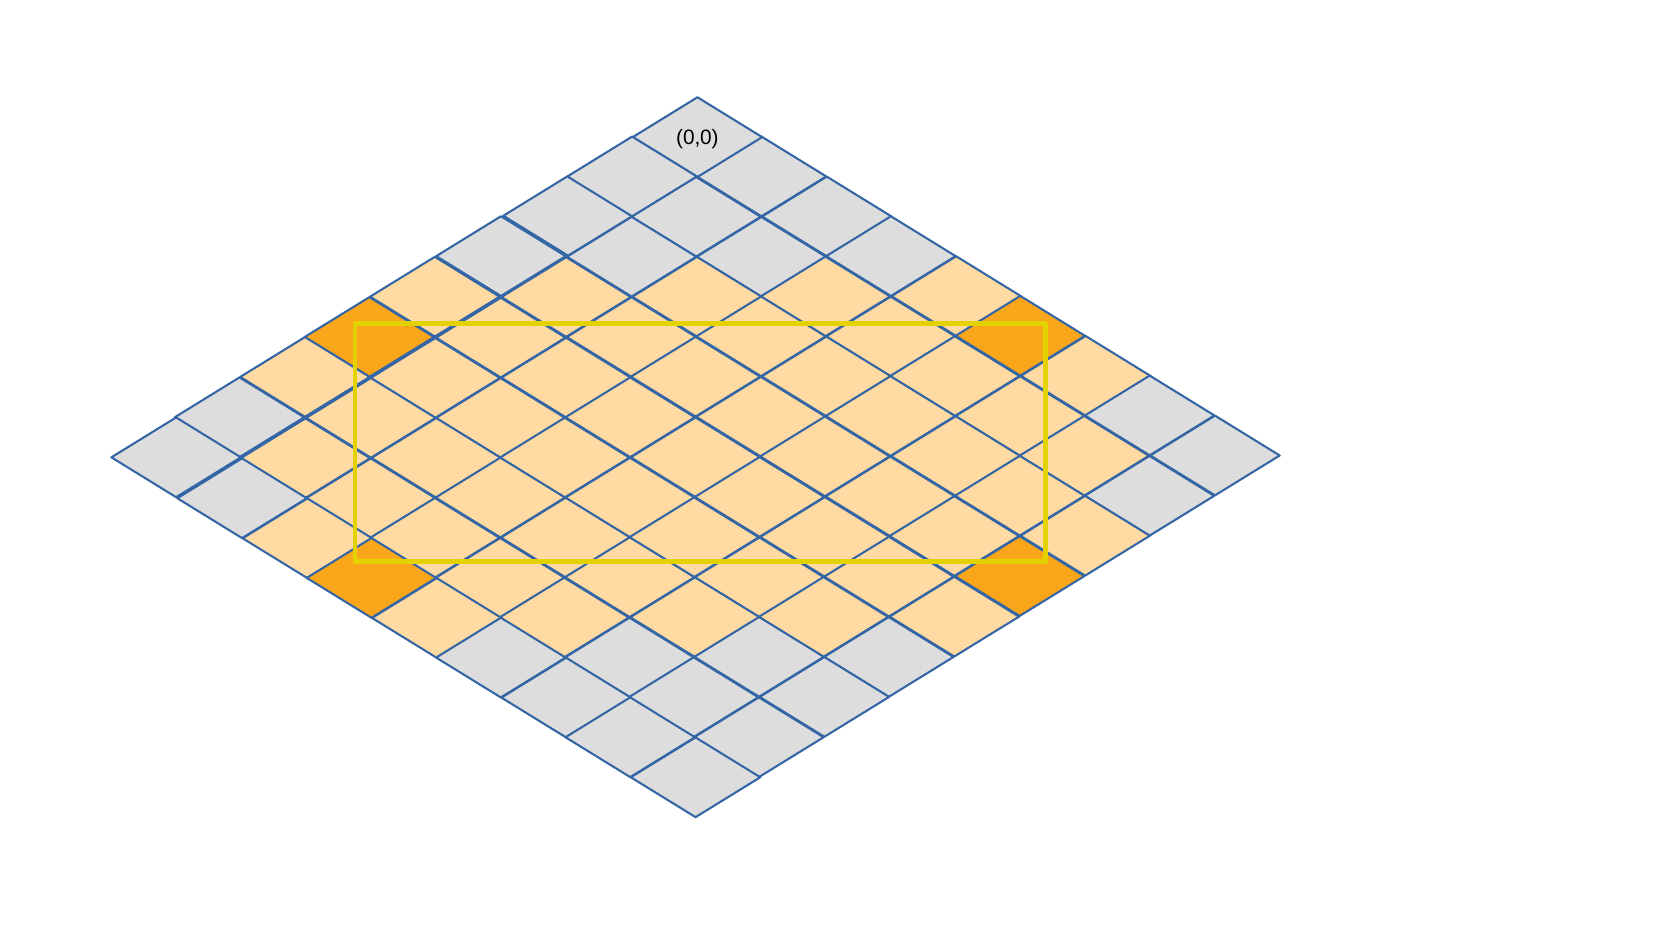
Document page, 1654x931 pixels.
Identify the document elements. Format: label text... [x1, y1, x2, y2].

text_box [111, 136, 1280, 818]
text_box (0,0) [633, 97, 763, 177]
